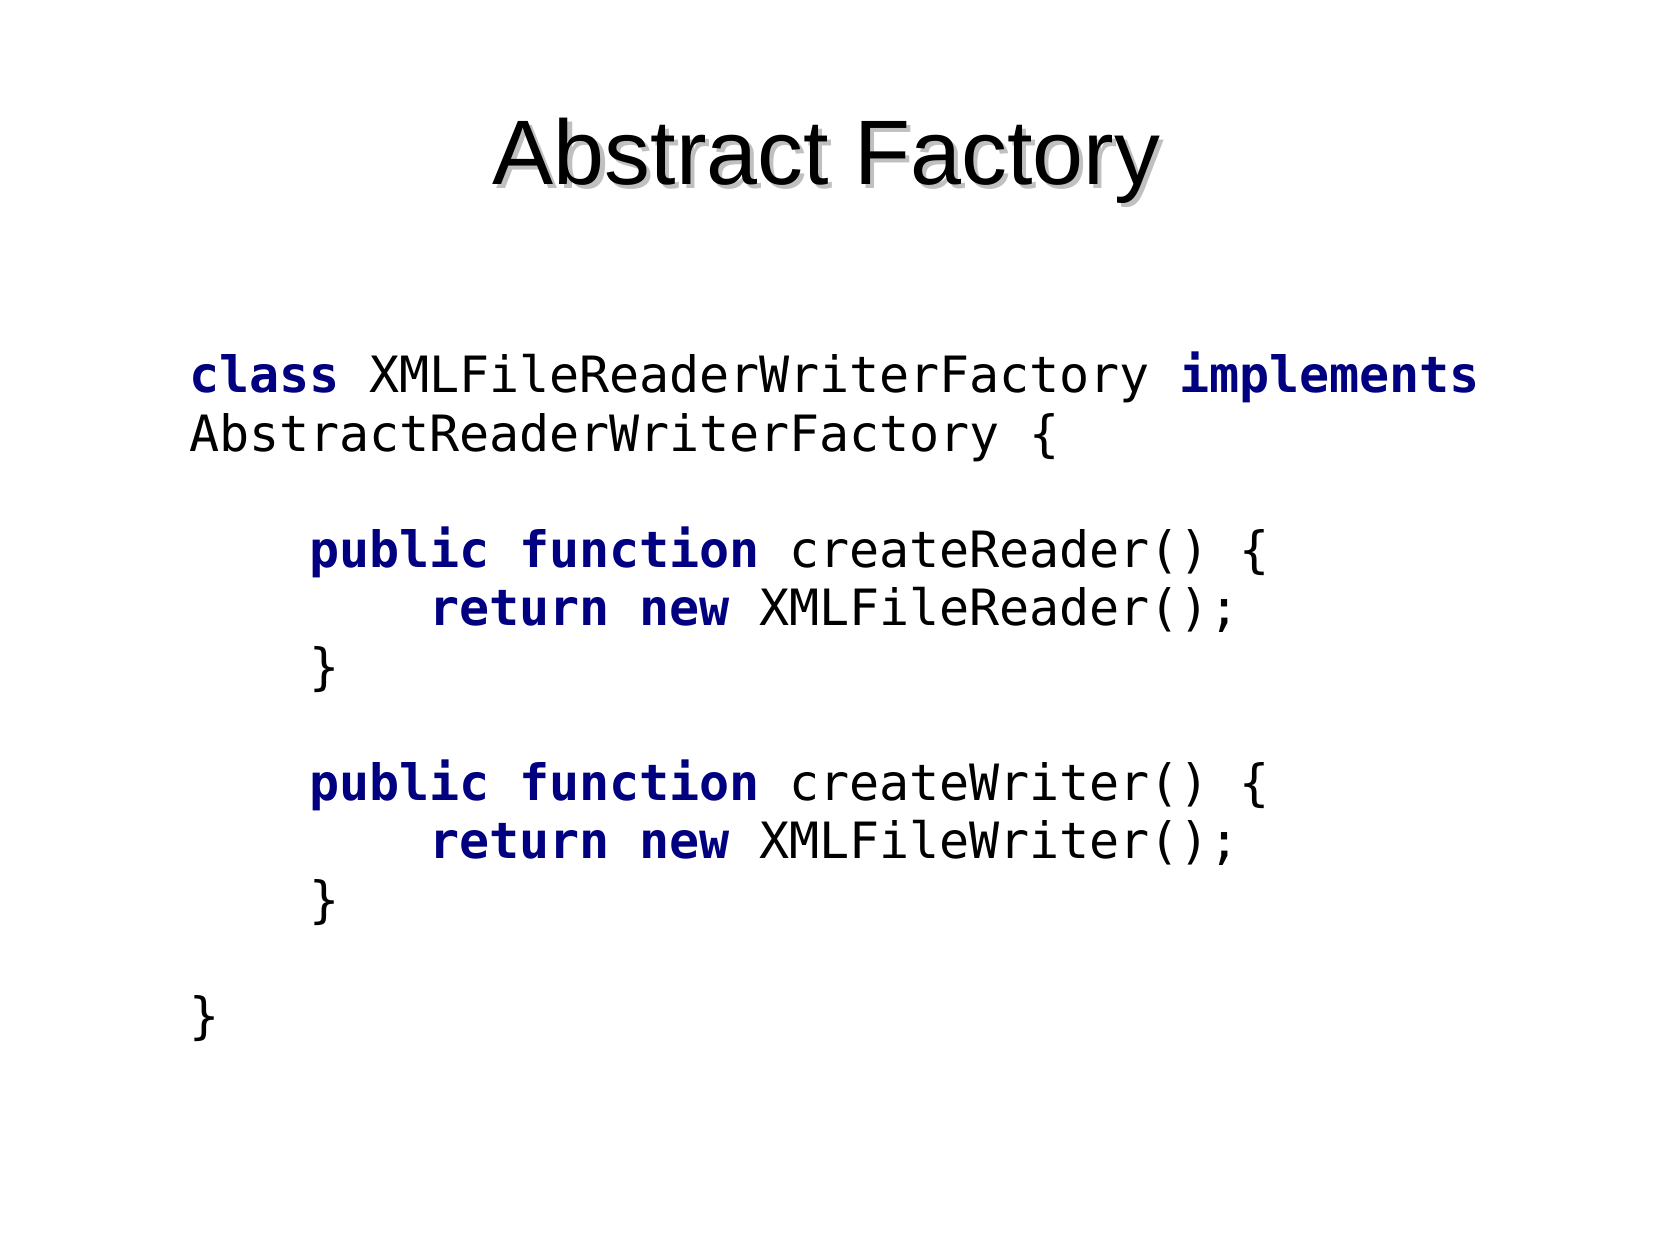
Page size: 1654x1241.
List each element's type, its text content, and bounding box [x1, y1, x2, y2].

title Abstract Factory [82, 49, 1571, 257]
text_box class XMLFileReaderWriterFactory implements AbstractReaderWriterFactory { public function createReader() { return new XMLFileReader(); } public function createWriter() { return new XMLFileWriter(); } } [174, 339, 1495, 1053]
